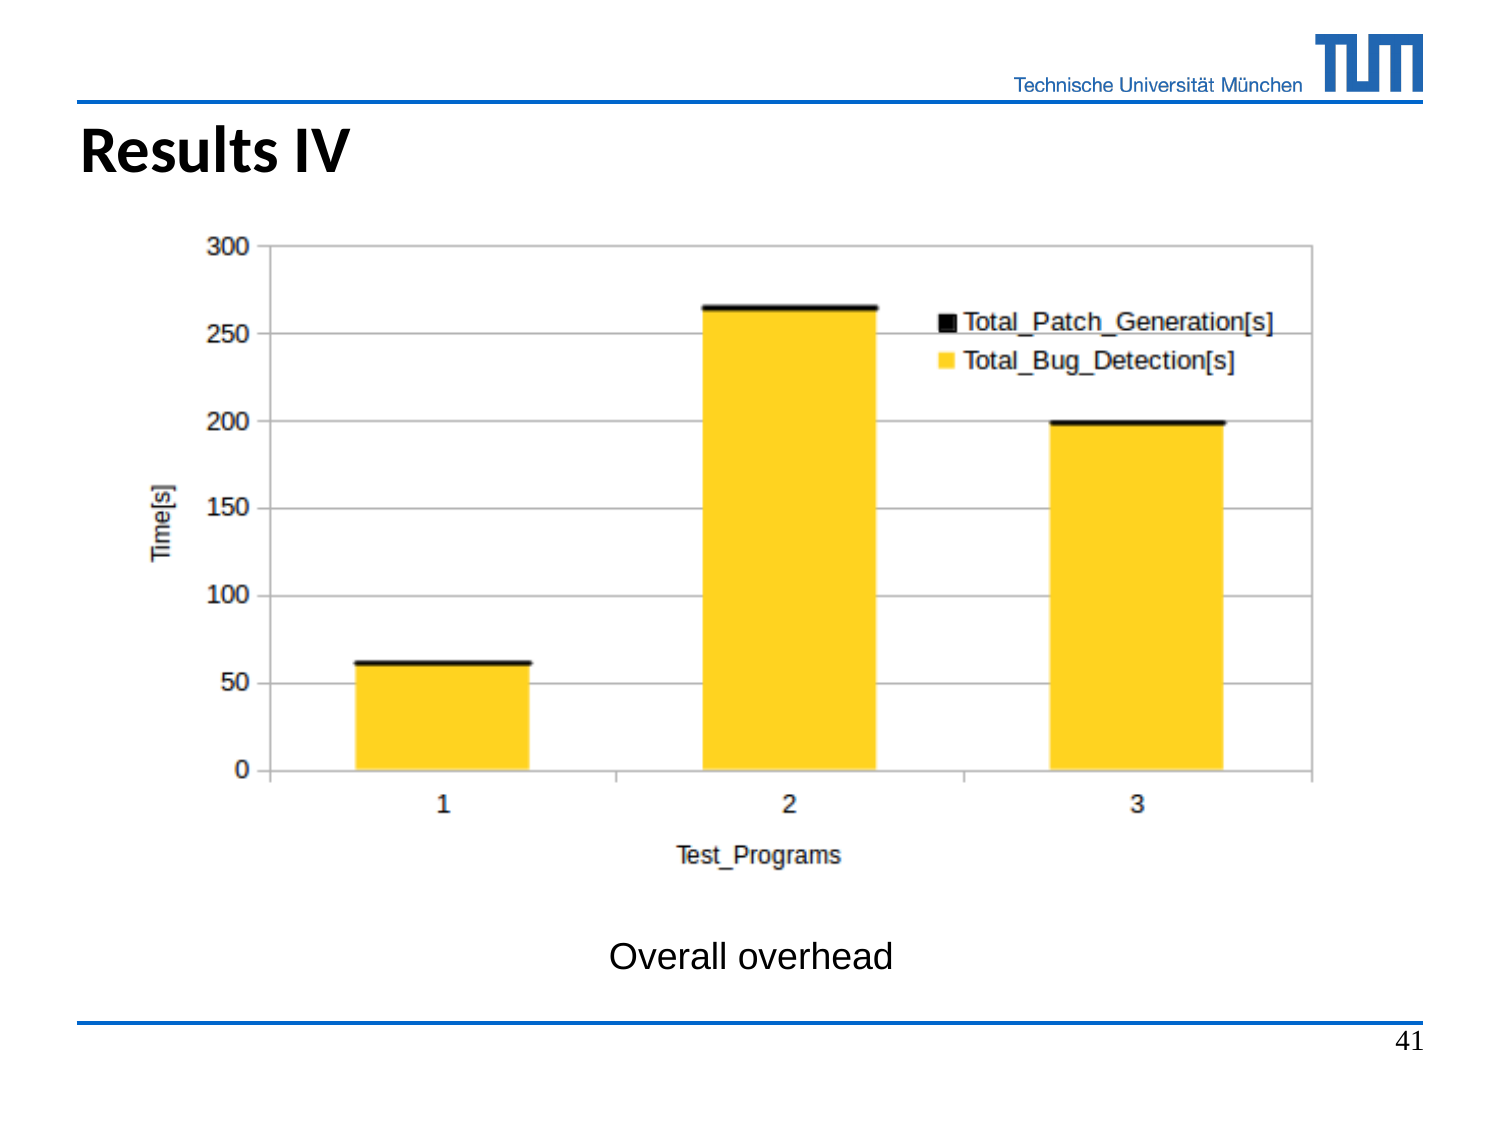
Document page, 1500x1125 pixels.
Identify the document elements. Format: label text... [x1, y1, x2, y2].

text_box Overall overhead [594, 927, 914, 985]
title Results IV [80, 112, 1419, 200]
picture [1014, 34, 1423, 92]
picture [105, 217, 1336, 909]
